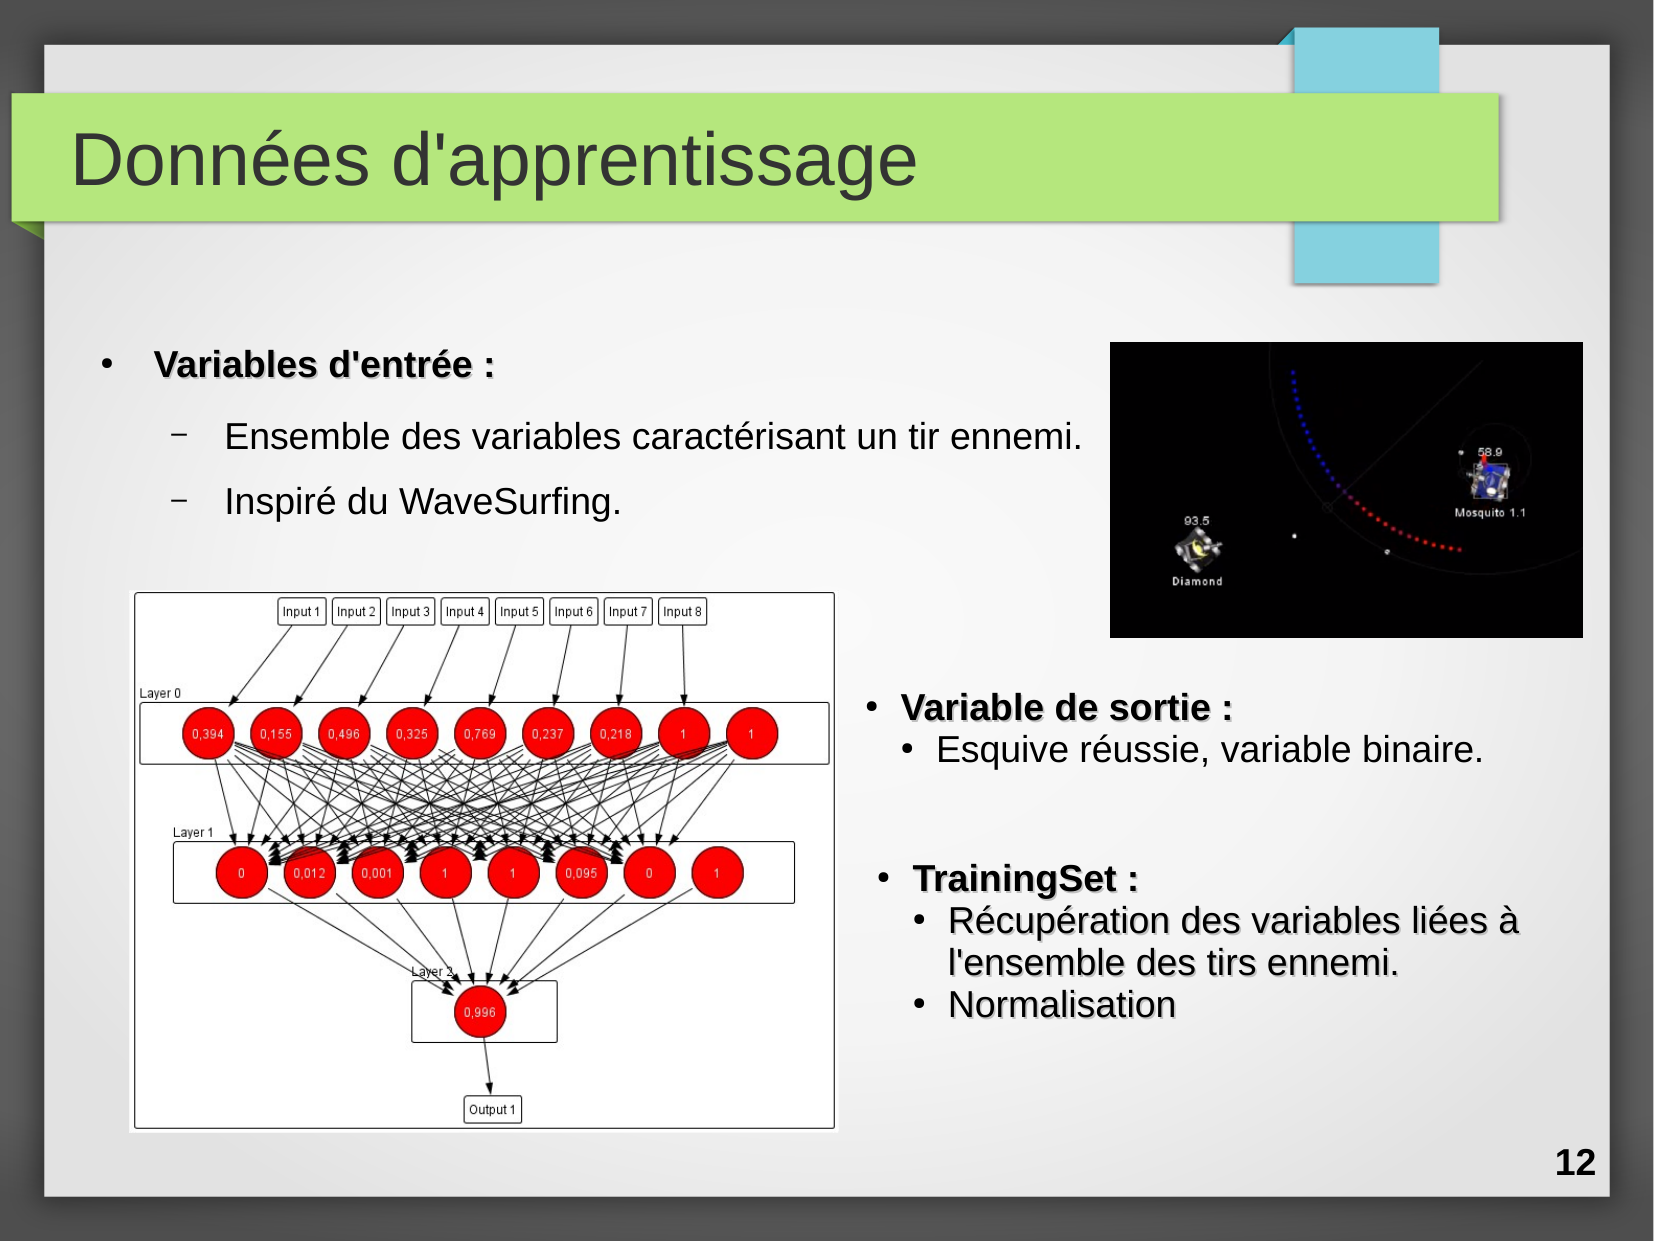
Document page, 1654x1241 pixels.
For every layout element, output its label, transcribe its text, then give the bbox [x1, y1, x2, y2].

text_box Variable de sortie : Esquive réussie, variable binaire. [850, 679, 1548, 780]
text_box TrainingSet : Récupération des variables liées à l'ensemble des tirs ennemi. Normalisation [862, 850, 1571, 1035]
title Données d'apprentissage [70, 106, 1229, 213]
list Variables d'entrée : Ensemble des variables caractérisant un tir ennemi. Inspiré du WaveSurfing. [82, 343, 1099, 556]
picture [0, 0, 1654, 1241]
text_box <numéro> [1540, 1133, 1654, 1205]
